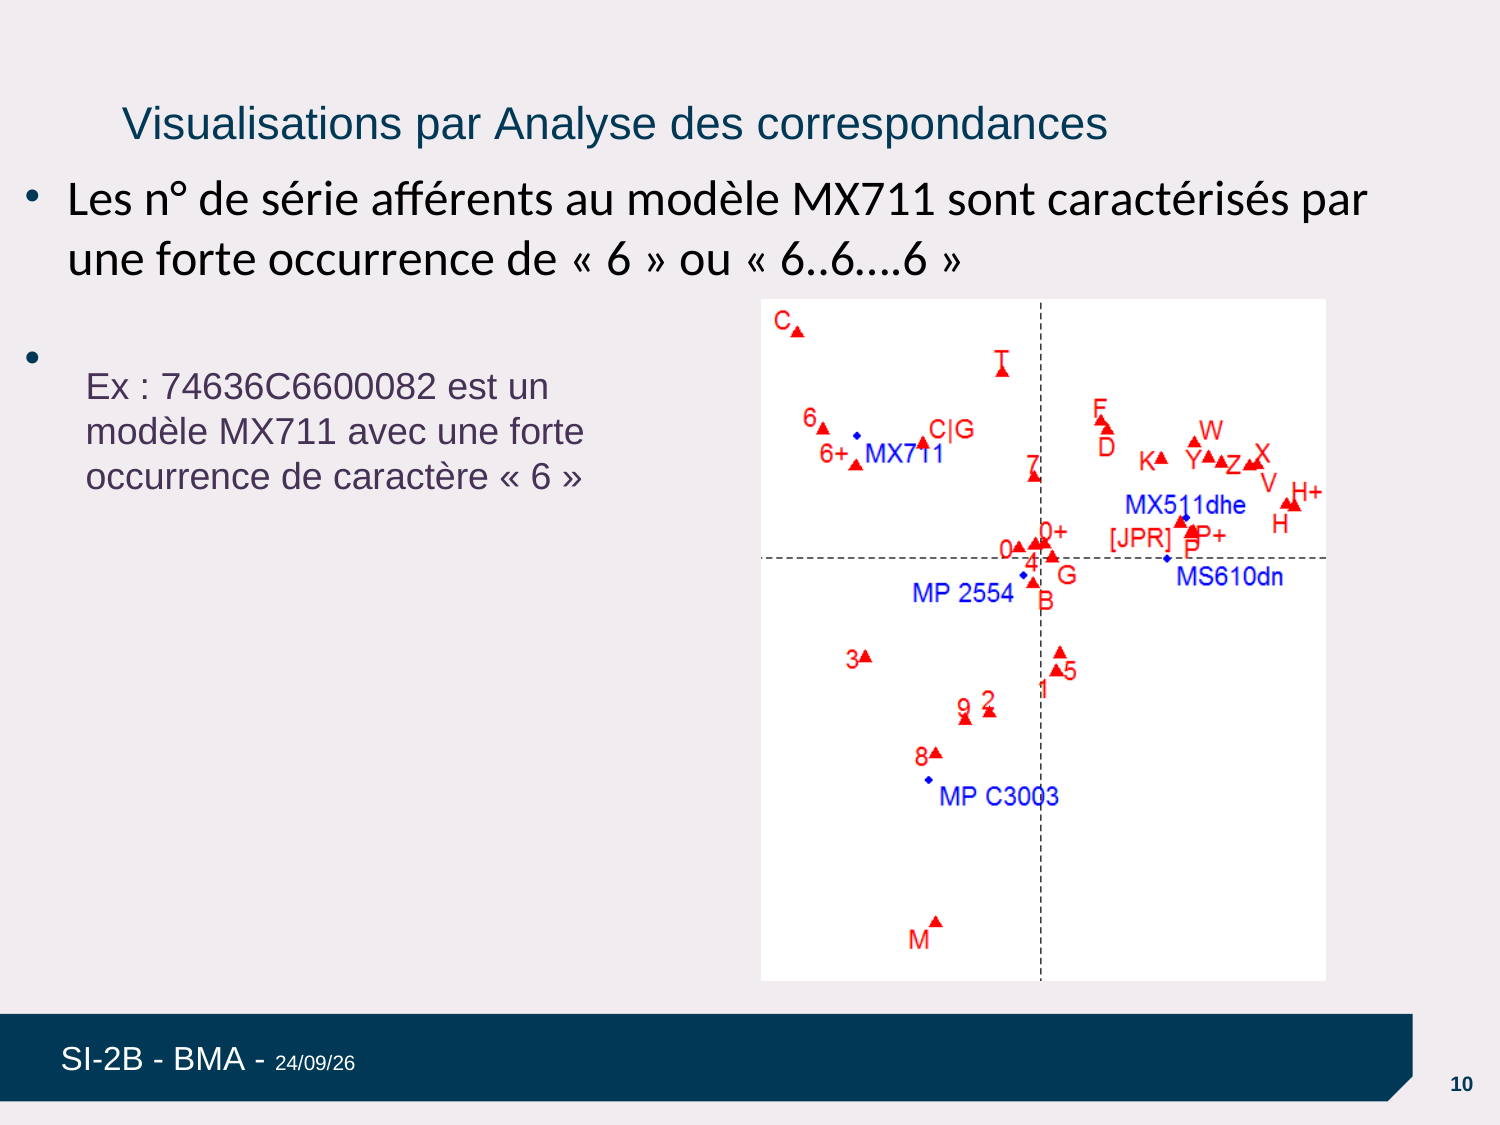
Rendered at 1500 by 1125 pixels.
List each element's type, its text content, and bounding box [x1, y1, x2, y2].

picture [761, 299, 1326, 981]
list Les n° de série afférents au modèle MX711 sont caractérisés par une forte occurrence de « 6 » ou « 6..6….6 » [23, 165, 1382, 990]
text_box Ex : 74636C6600082 est un modèle MX711 avec une forte occurrence de caractère « 6 » [70, 354, 662, 505]
title Visualisations par Analyse des correspondances [121, 68, 1438, 180]
